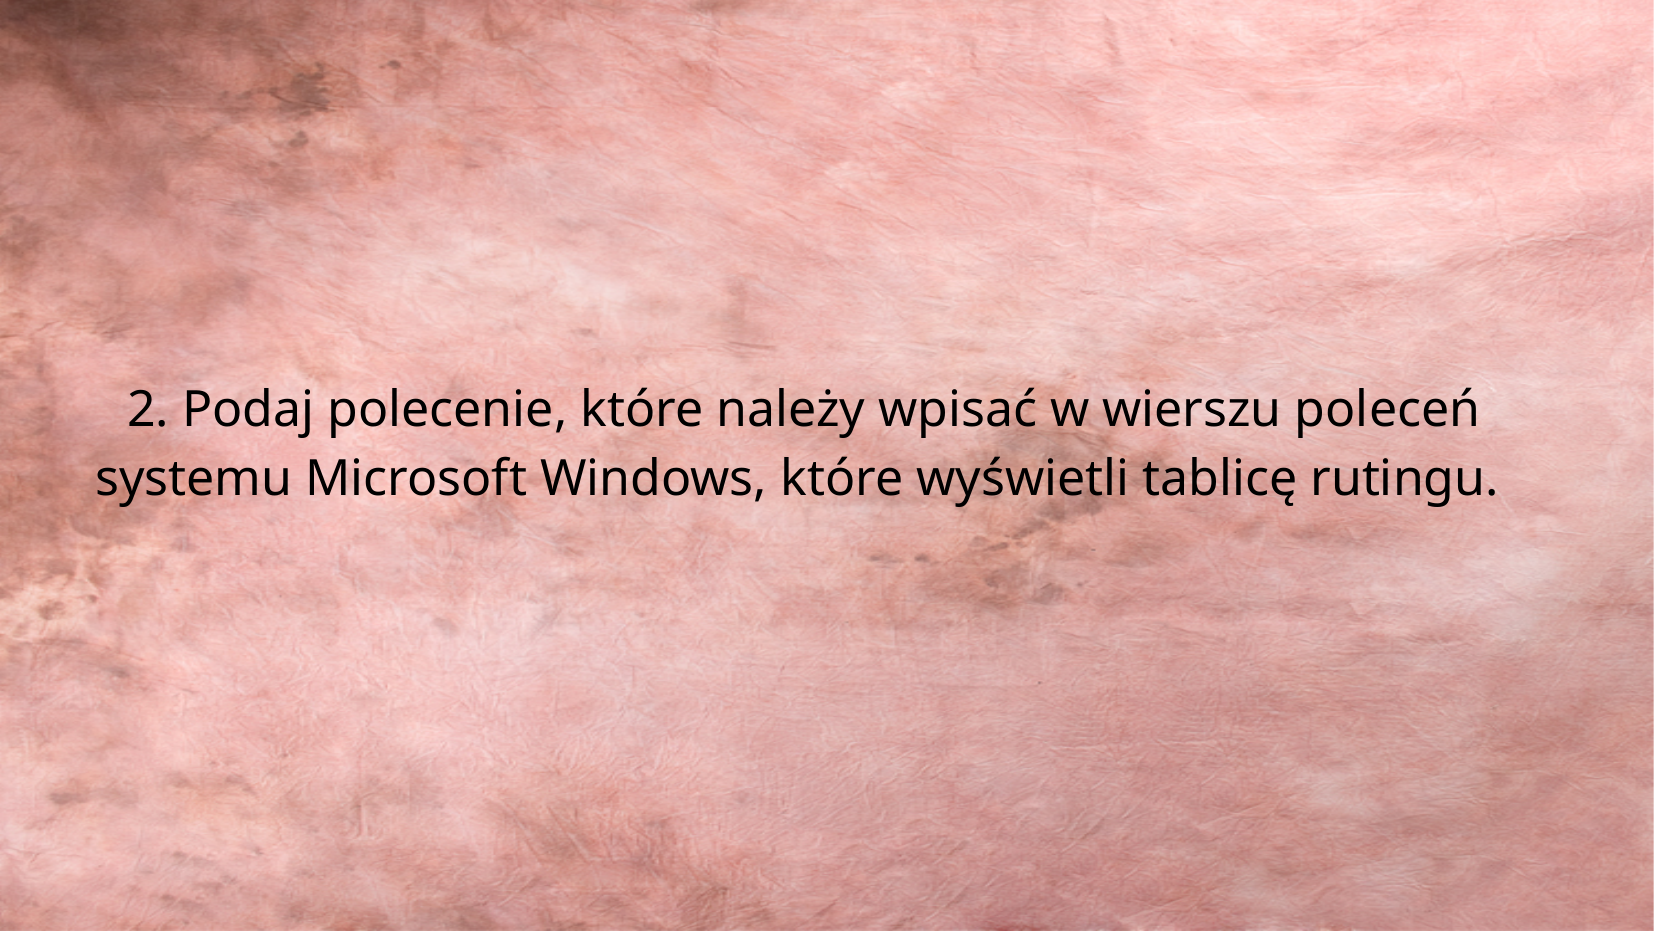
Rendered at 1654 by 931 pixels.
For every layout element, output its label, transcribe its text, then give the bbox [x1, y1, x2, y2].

title 2. Podaj polecenie, które należy wpisać w wierszu poleceń systemu Microsoft Windows, które wyświetli tablicę rutingu. [60, 363, 1549, 520]
picture [0, 0, 1654, 931]
